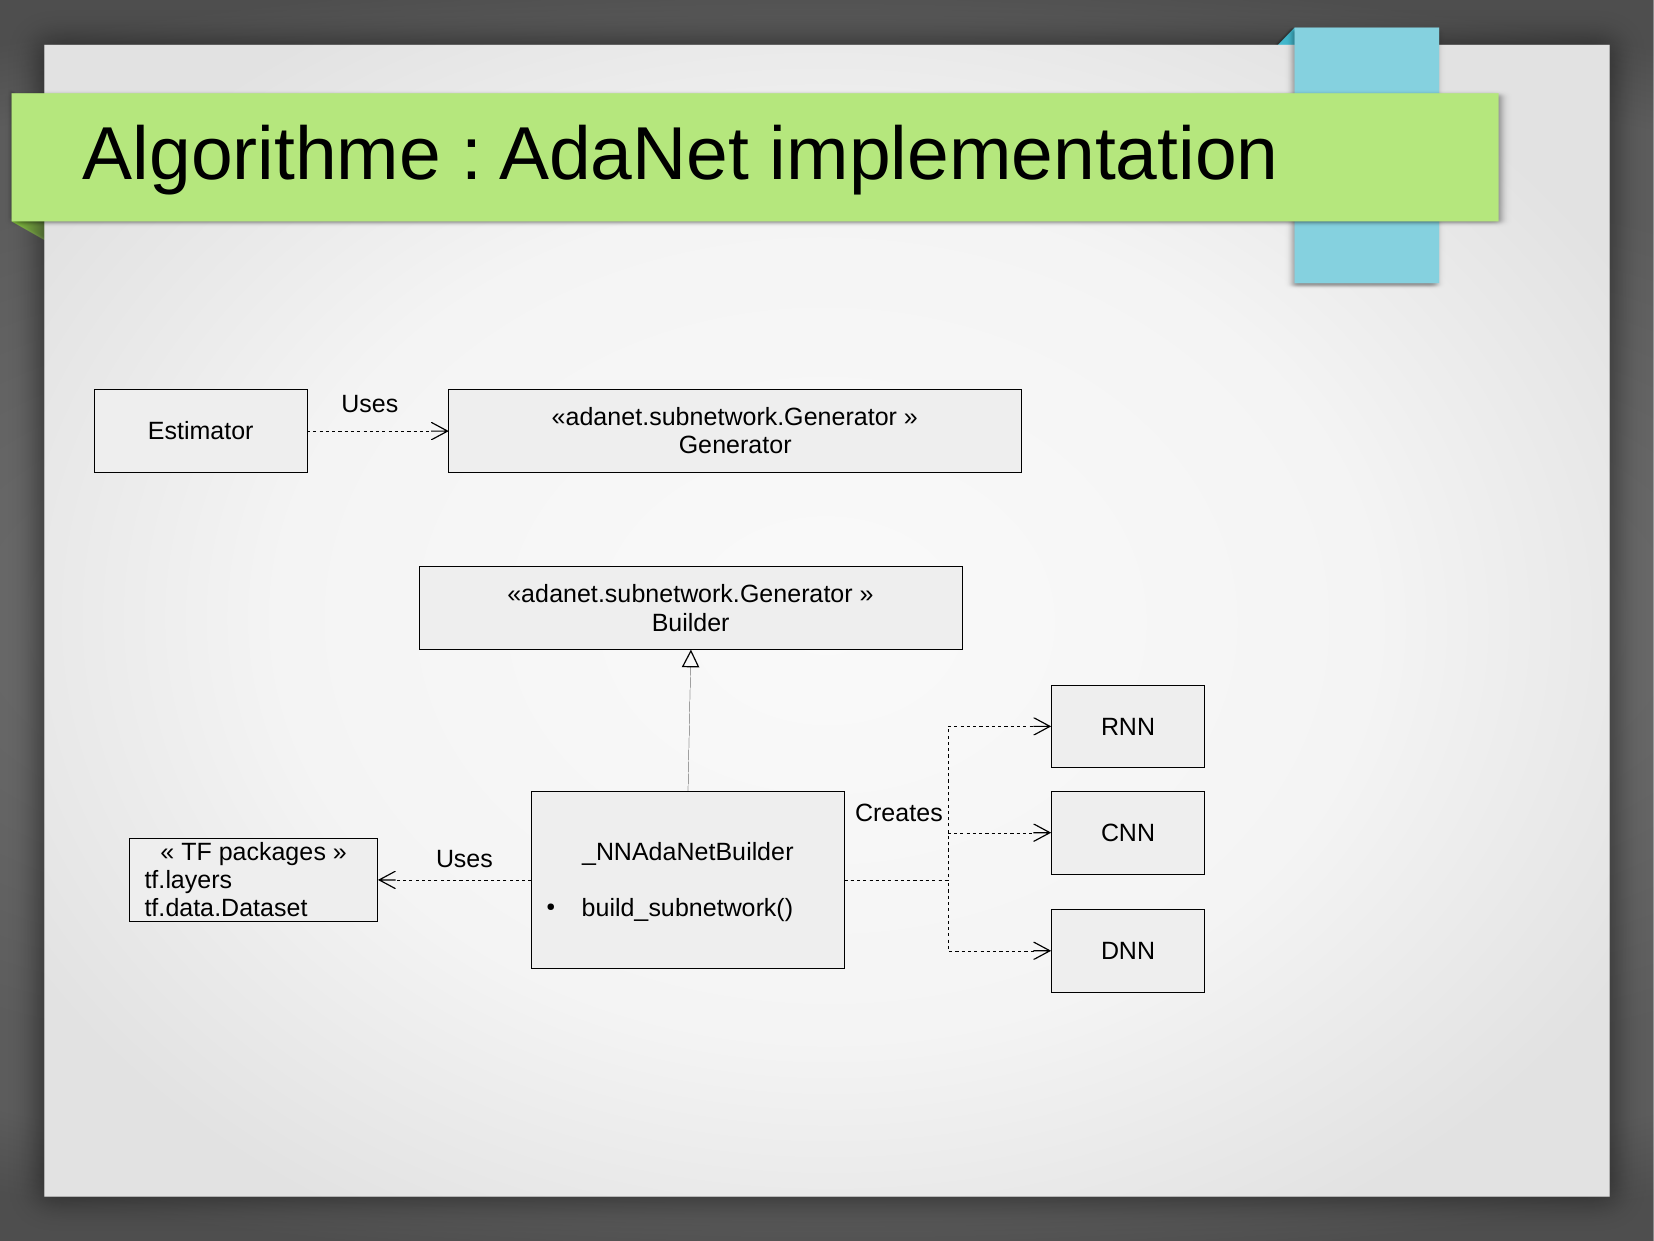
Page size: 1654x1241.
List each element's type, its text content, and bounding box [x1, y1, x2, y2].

text_box _NNAdaNetBuilder build_subnetwork() [531, 791, 845, 969]
picture [0, 0, 1654, 1241]
text_box DNN [1051, 909, 1205, 993]
text_box CNN [1051, 791, 1205, 875]
text_box « TF packages » tf.layers tf.data.Dataset [129, 838, 378, 922]
text_box Uses [326, 382, 414, 426]
text_box Creates [840, 791, 958, 835]
text_box «adanet.subnetwork.Generator » Generator [448, 389, 1022, 473]
title Algorithme : AdaNet implementation [82, 69, 1441, 238]
text_box Uses [421, 837, 508, 880]
text_box Estimator [94, 389, 308, 473]
text_box «adanet.subnetwork.Generator » Builder [419, 566, 963, 650]
text_box RNN [1051, 685, 1205, 768]
